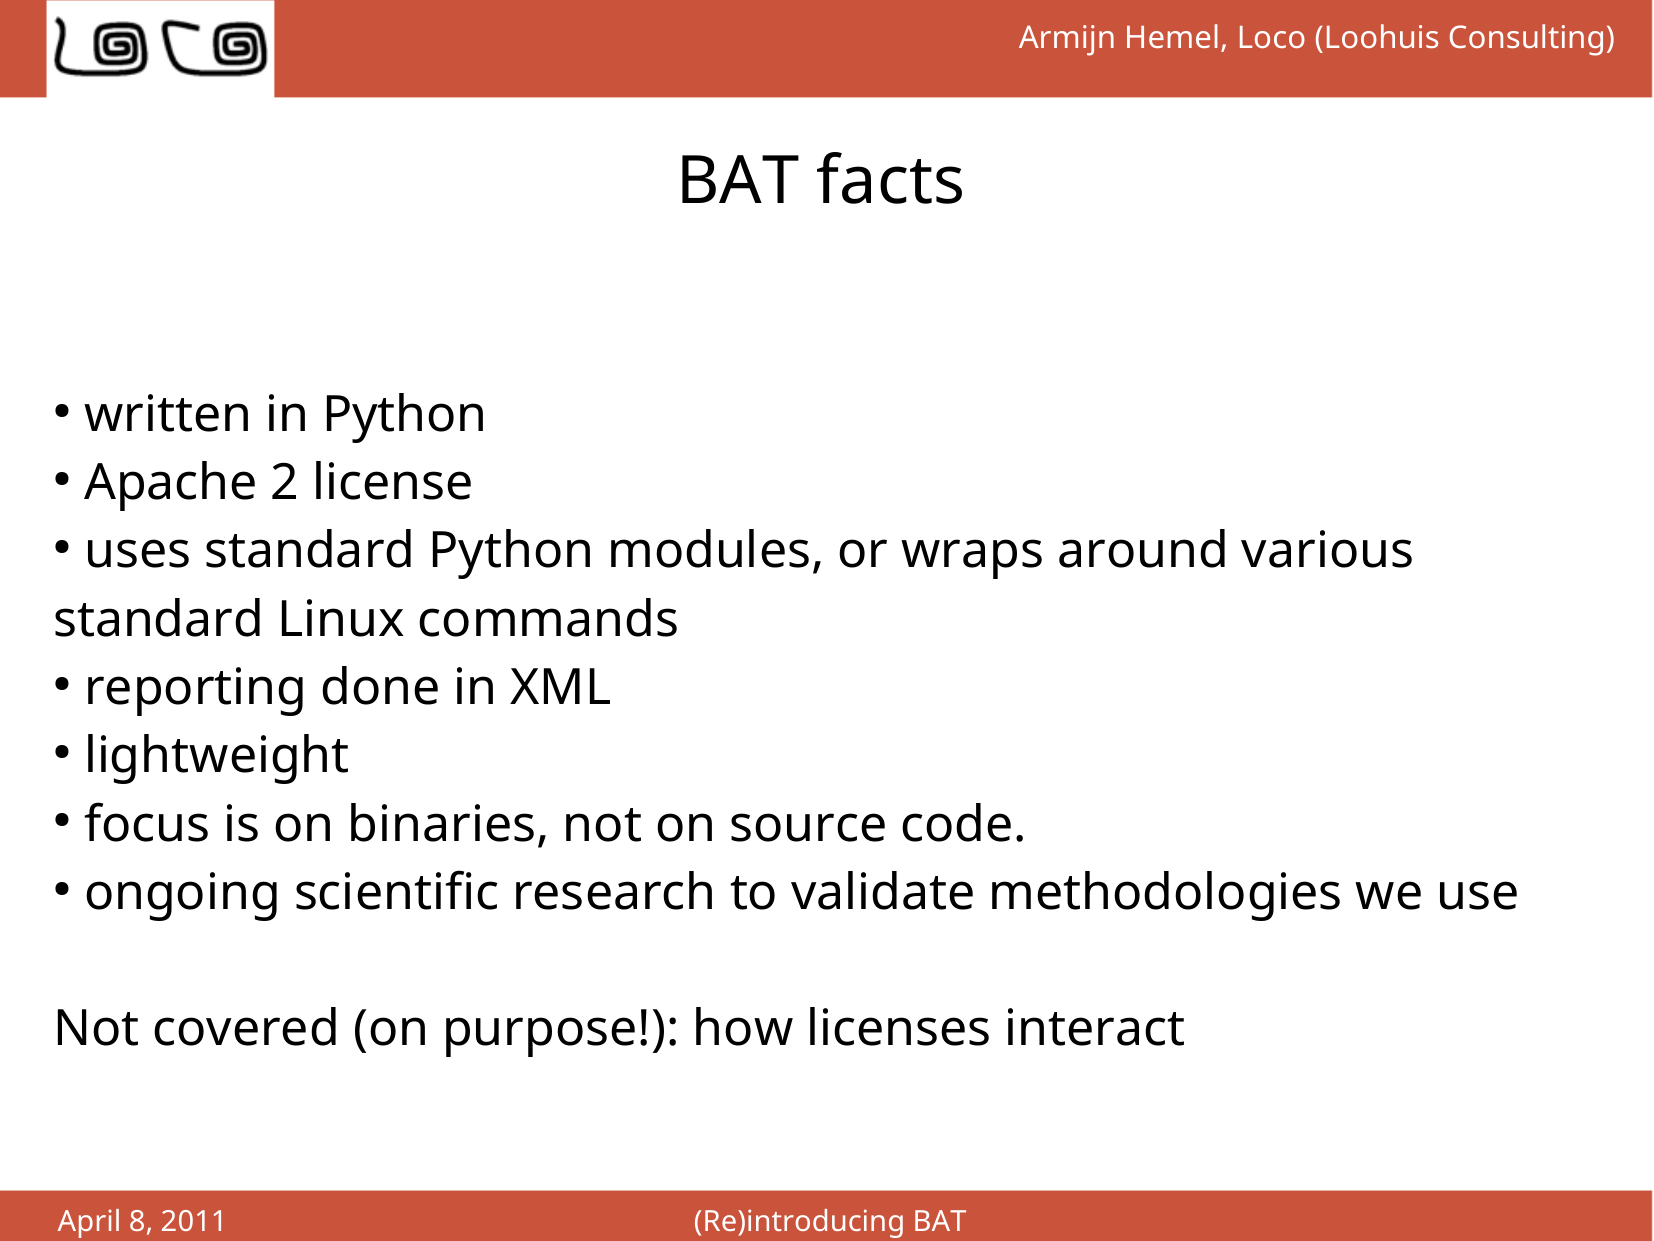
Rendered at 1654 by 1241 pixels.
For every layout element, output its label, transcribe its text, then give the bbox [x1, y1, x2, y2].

subtitle written in Python Apache 2 license uses standard Python modules, or wraps around various standard Linux commands reporting done in XML lightweight focus is on binaries, not on source code. ongoing scientific research to validate methodologies we use Not covered (on purpose!): how licenses interact [53, 265, 1595, 1173]
picture [0, 0, 1654, 1241]
title BAT facts [47, 125, 1595, 229]
